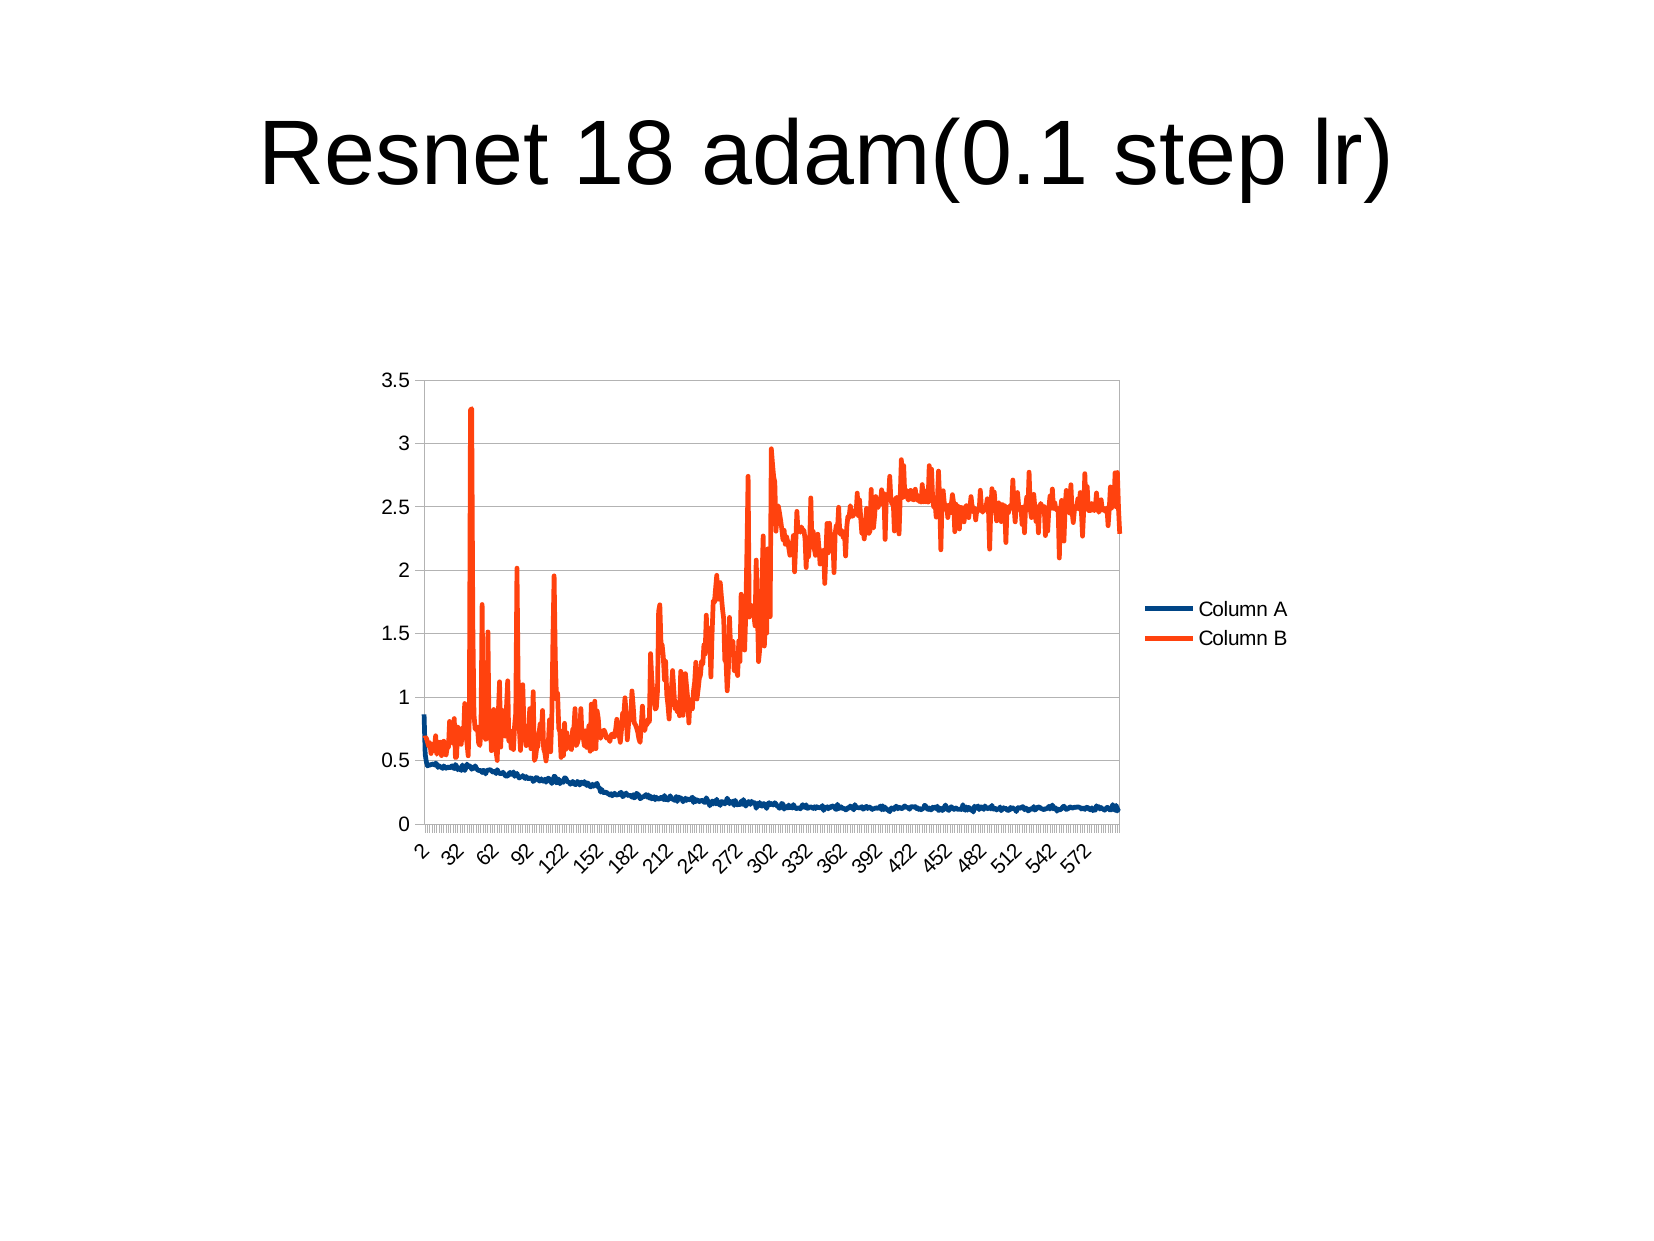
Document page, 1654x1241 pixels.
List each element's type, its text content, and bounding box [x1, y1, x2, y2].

chart [362, 357, 1308, 890]
title Resnet 18 adam(0.1 step lr) [82, 49, 1571, 257]
